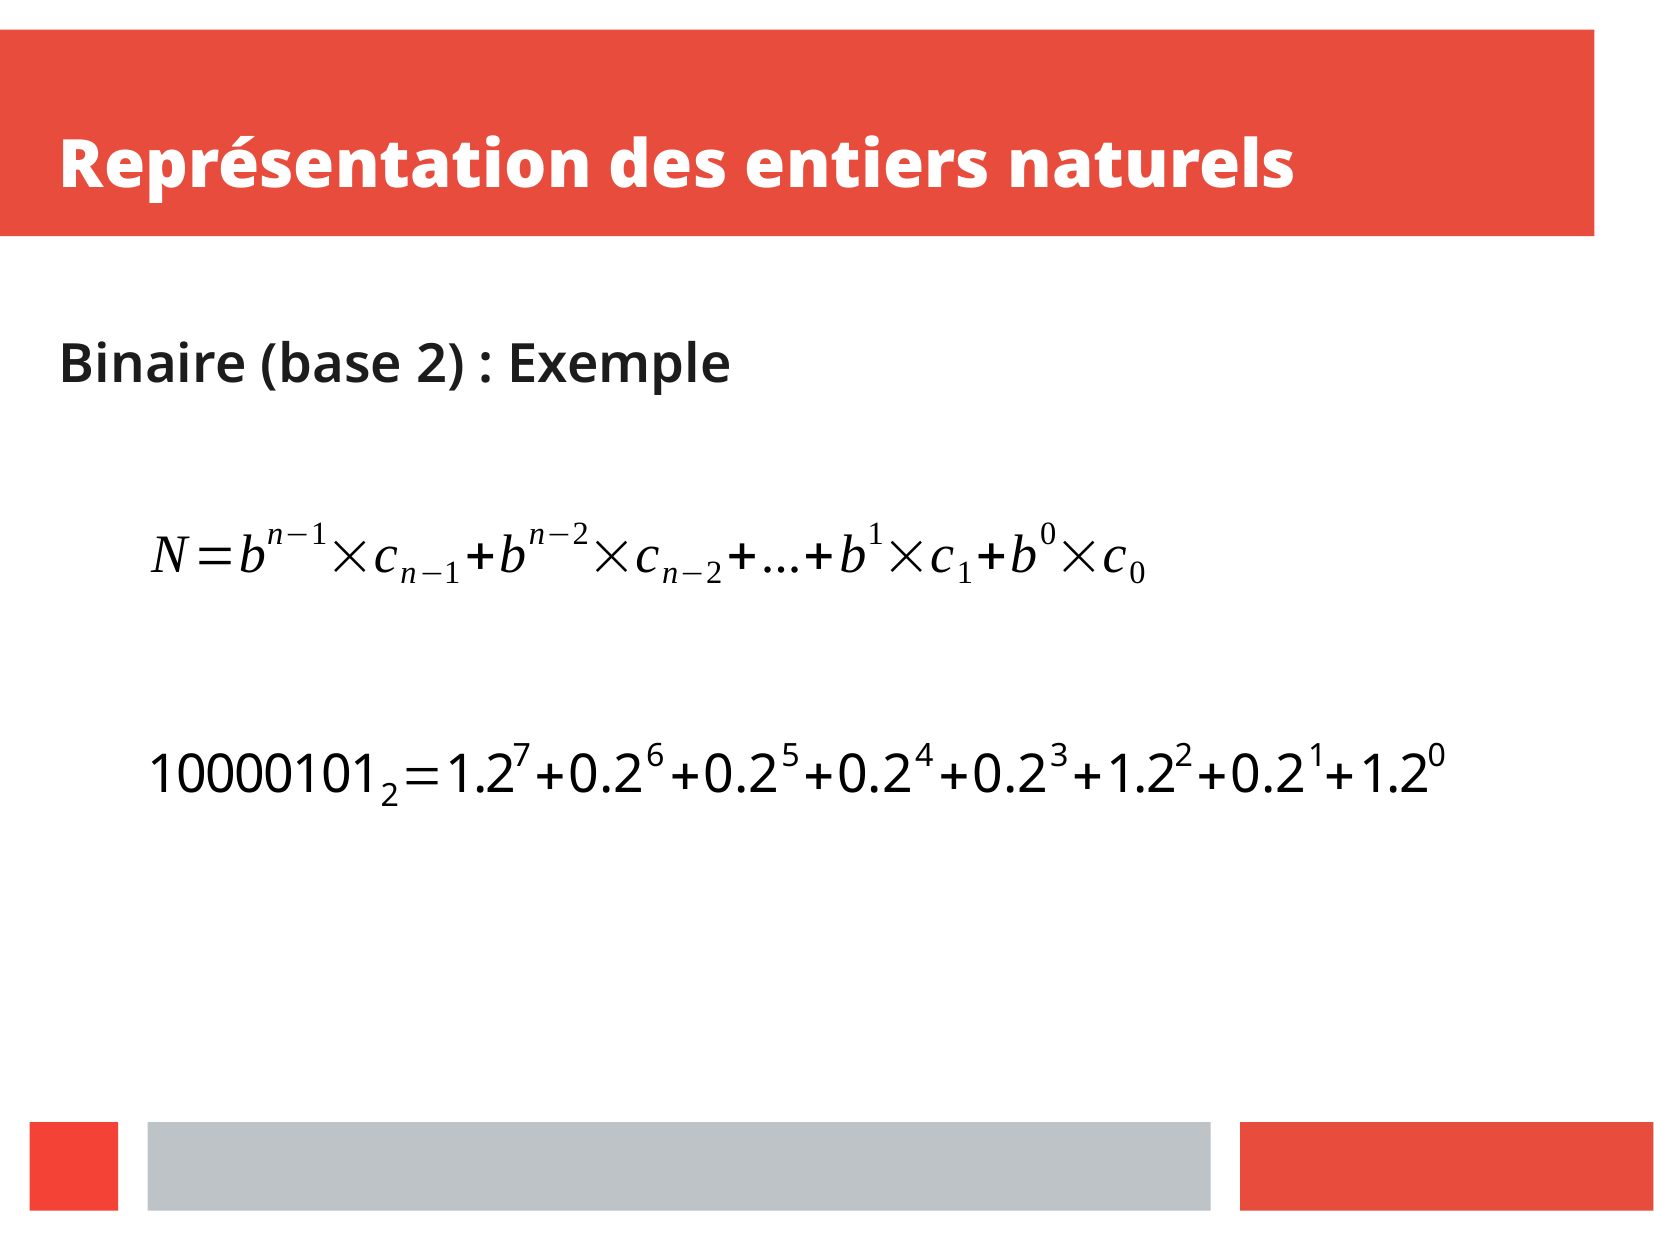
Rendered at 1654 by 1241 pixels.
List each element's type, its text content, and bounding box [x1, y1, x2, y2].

title Représentation des entiers naturels [59, 59, 1595, 207]
list Binaire (base 2) : Exemple [59, 324, 1565, 1093]
chart [141, 737, 1453, 815]
chart [141, 515, 1152, 591]
